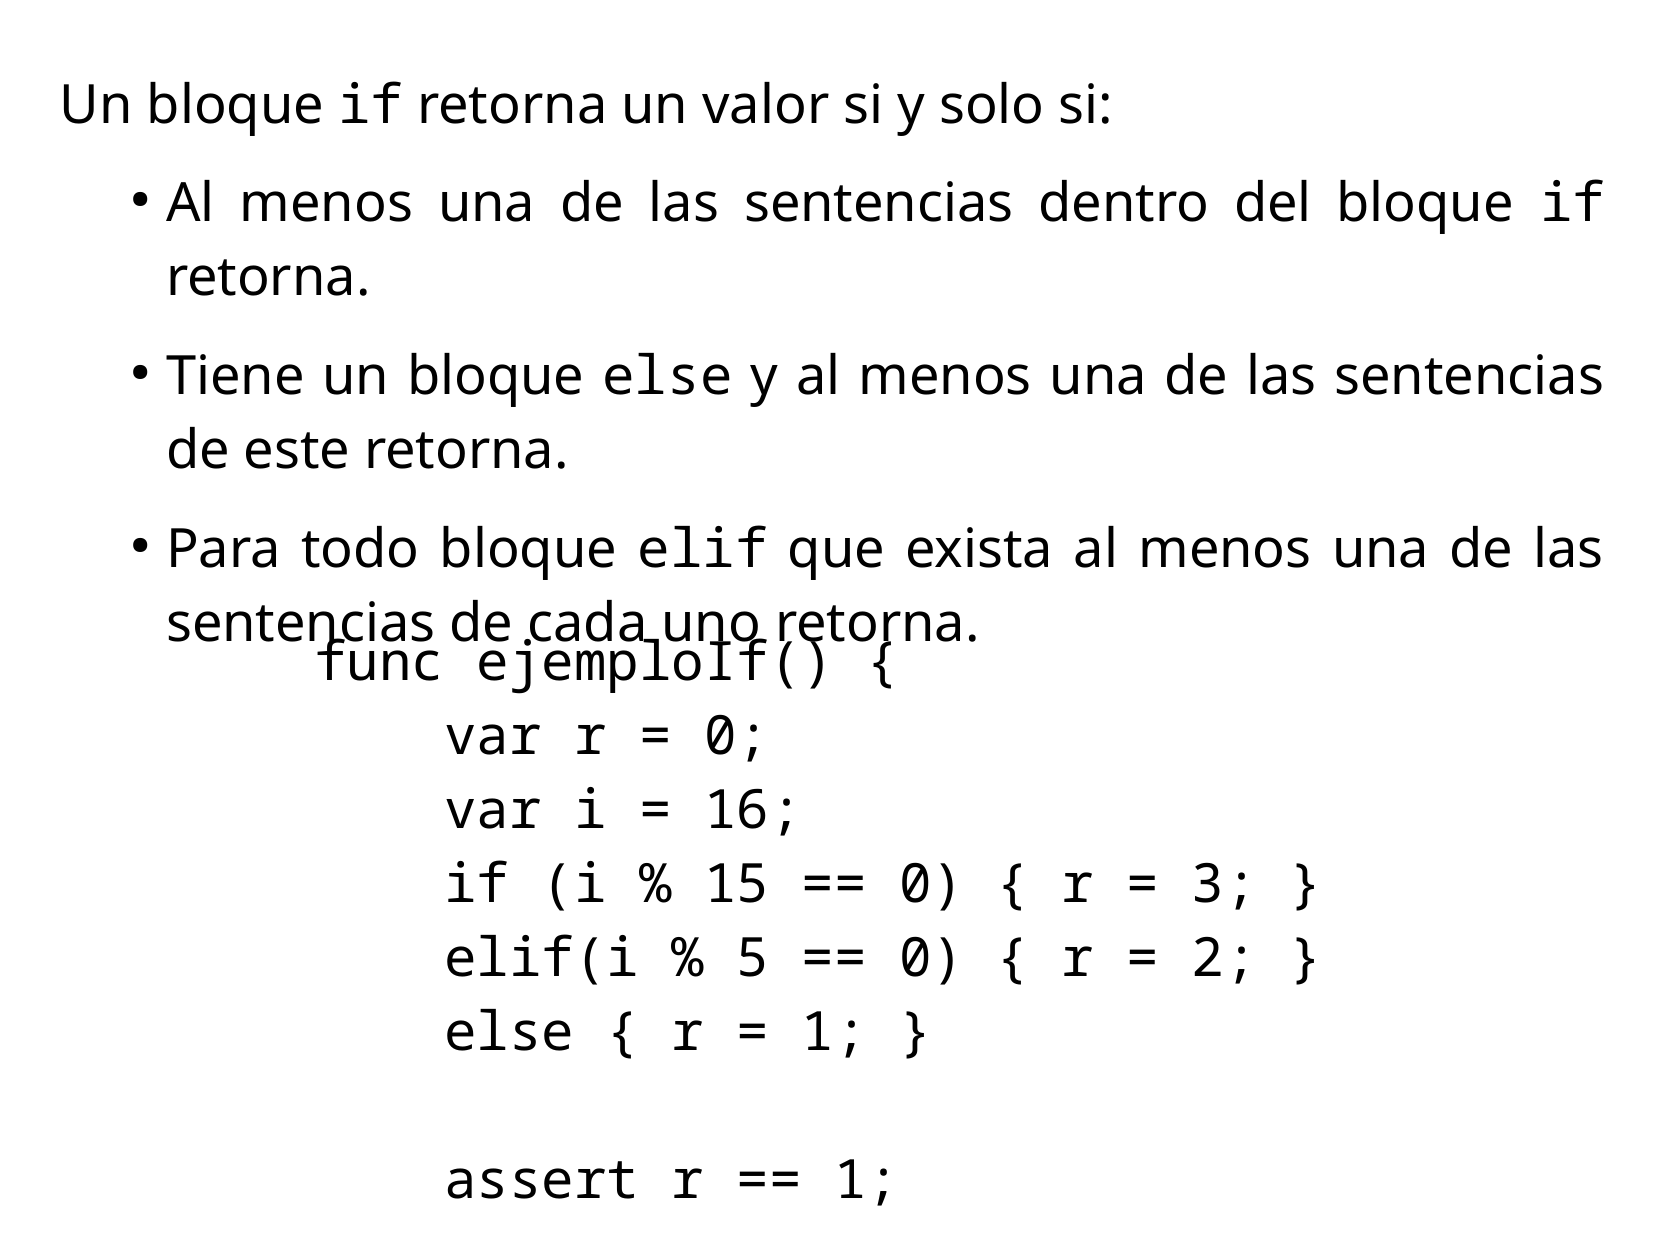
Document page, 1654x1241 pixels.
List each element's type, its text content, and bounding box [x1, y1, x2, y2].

text_box Un bloque if retorna un valor si y solo si: Al menos una de las sentencias dentro del bloque if retorna. Tiene un bloque else y al menos una de las sentencias de este retorna. Para todo bloque elif que exista al menos una de las sentencias de cada uno retorna. [45, 57, 1621, 604]
text_box func ejemploIf() { var r = 0; var i = 16; if (i % 15 == 0) { r = 3; } elif(i % 5 == 0) { r = 2; } else { r = 1; } assert r == 1; } [299, 615, 1344, 1228]
